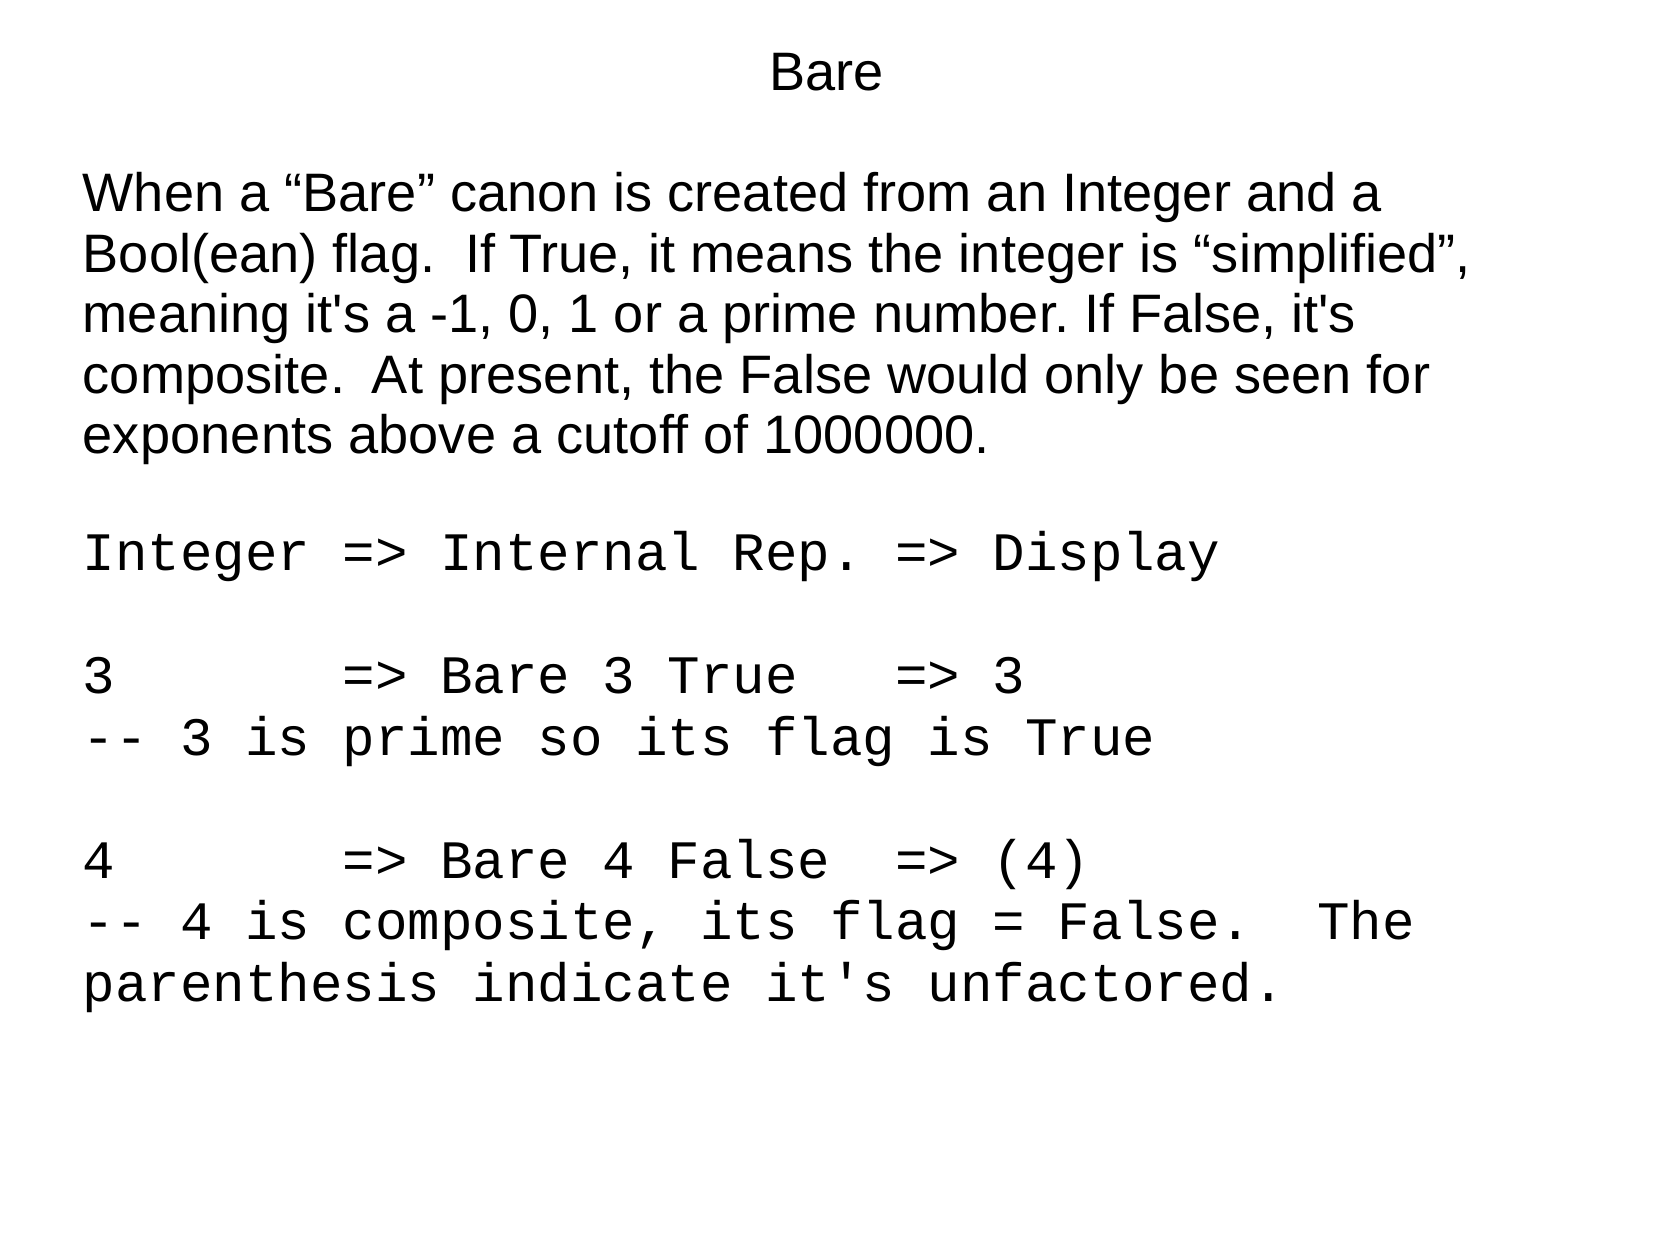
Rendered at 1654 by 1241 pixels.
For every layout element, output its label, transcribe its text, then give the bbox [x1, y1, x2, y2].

subtitle Bare When a “Bare” canon is created from an Integer and a Bool(ean) flag. If True, it means the integer is “simplified”, meaning it's a -1, 0, 1 or a prime number. If False, it's composite. At present, the False would only be seen for exponents above a cutoff of 1000000. Integer => Internal Rep. => Display 3 => Bare 3 True => 3 -- 3 is prime so its flag is True 4 => Bare 4 False => (4) -- 4 is composite, its flag = False. The parenthesis indicate it's unfactored. [82, 42, 1571, 1017]
